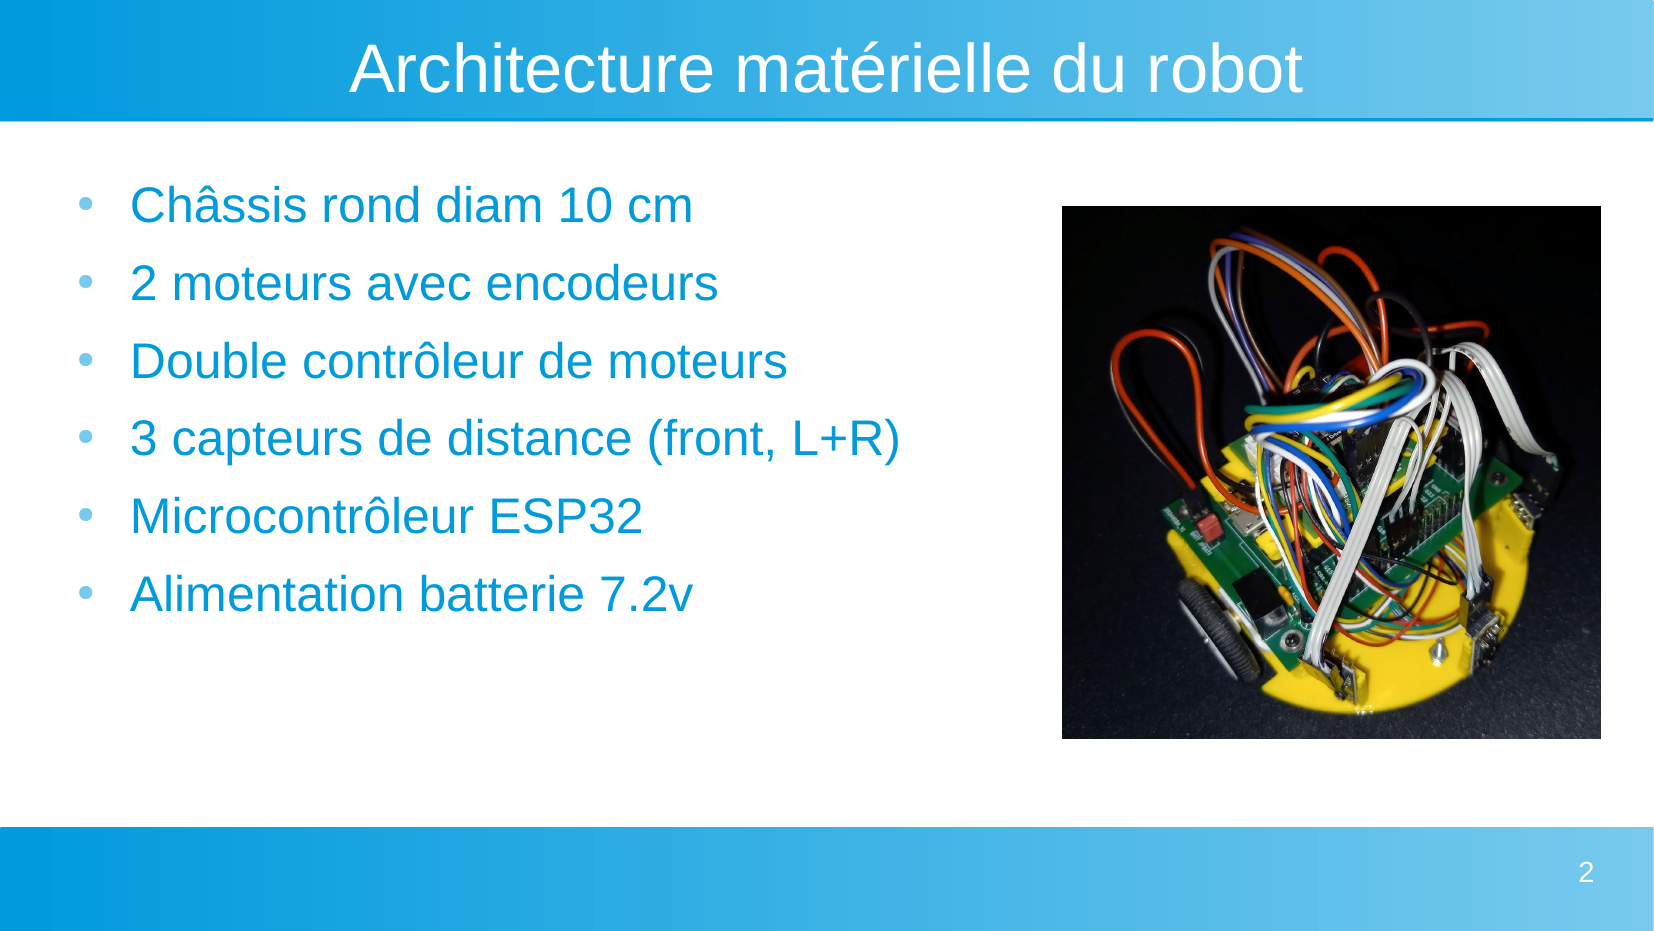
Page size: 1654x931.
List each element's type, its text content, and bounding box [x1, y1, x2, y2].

list Châssis rond diam 10 cm 2 moteurs avec encodeurs Double contrôleur de moteurs 3 capteurs de distance (front, L+R) Microcontrôleur ESP32 Alimentation batterie 7.2v [59, 177, 1595, 768]
picture [1062, 206, 1601, 739]
title Architecture matérielle du robot [59, 29, 1595, 108]
